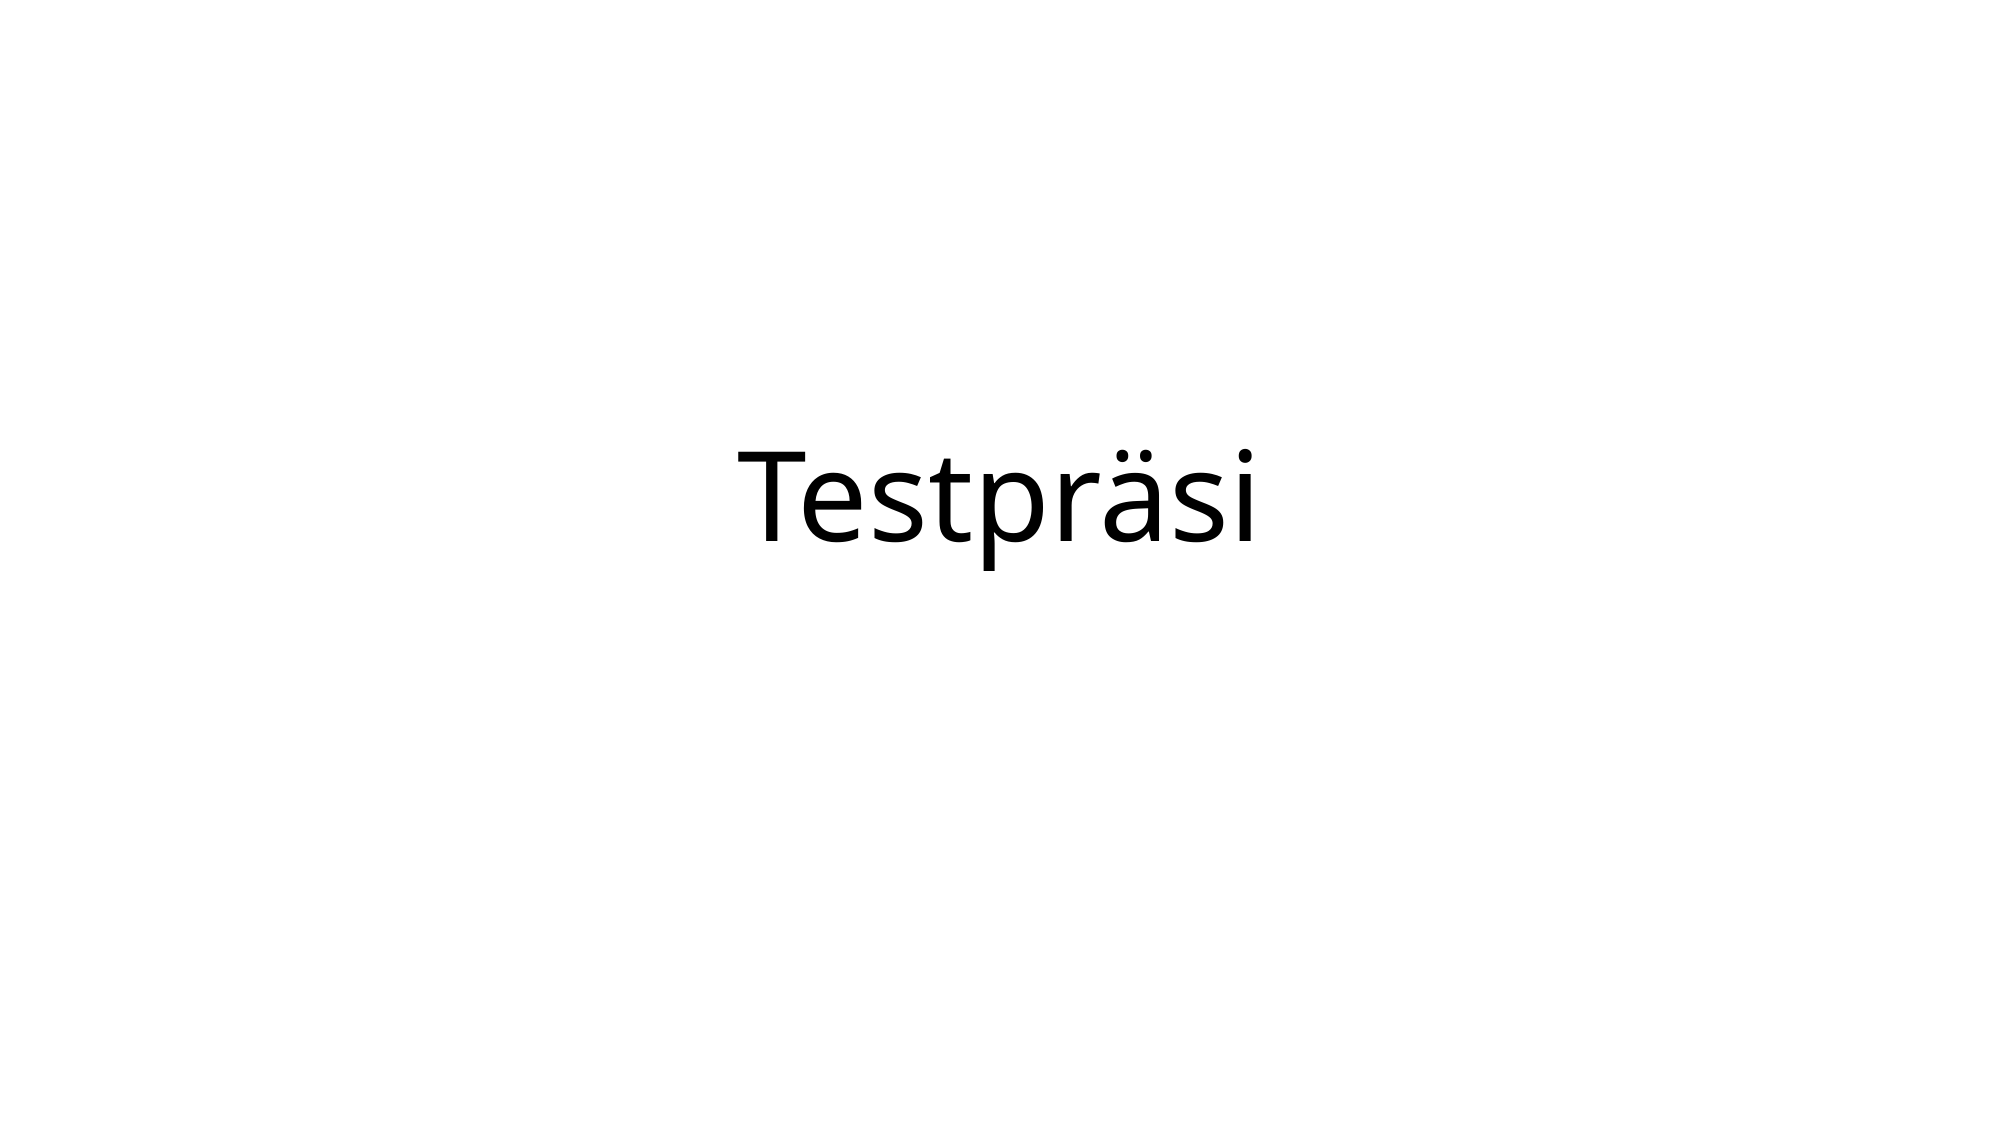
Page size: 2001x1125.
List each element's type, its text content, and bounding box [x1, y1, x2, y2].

title Testpräsi [249, 184, 1750, 576]
